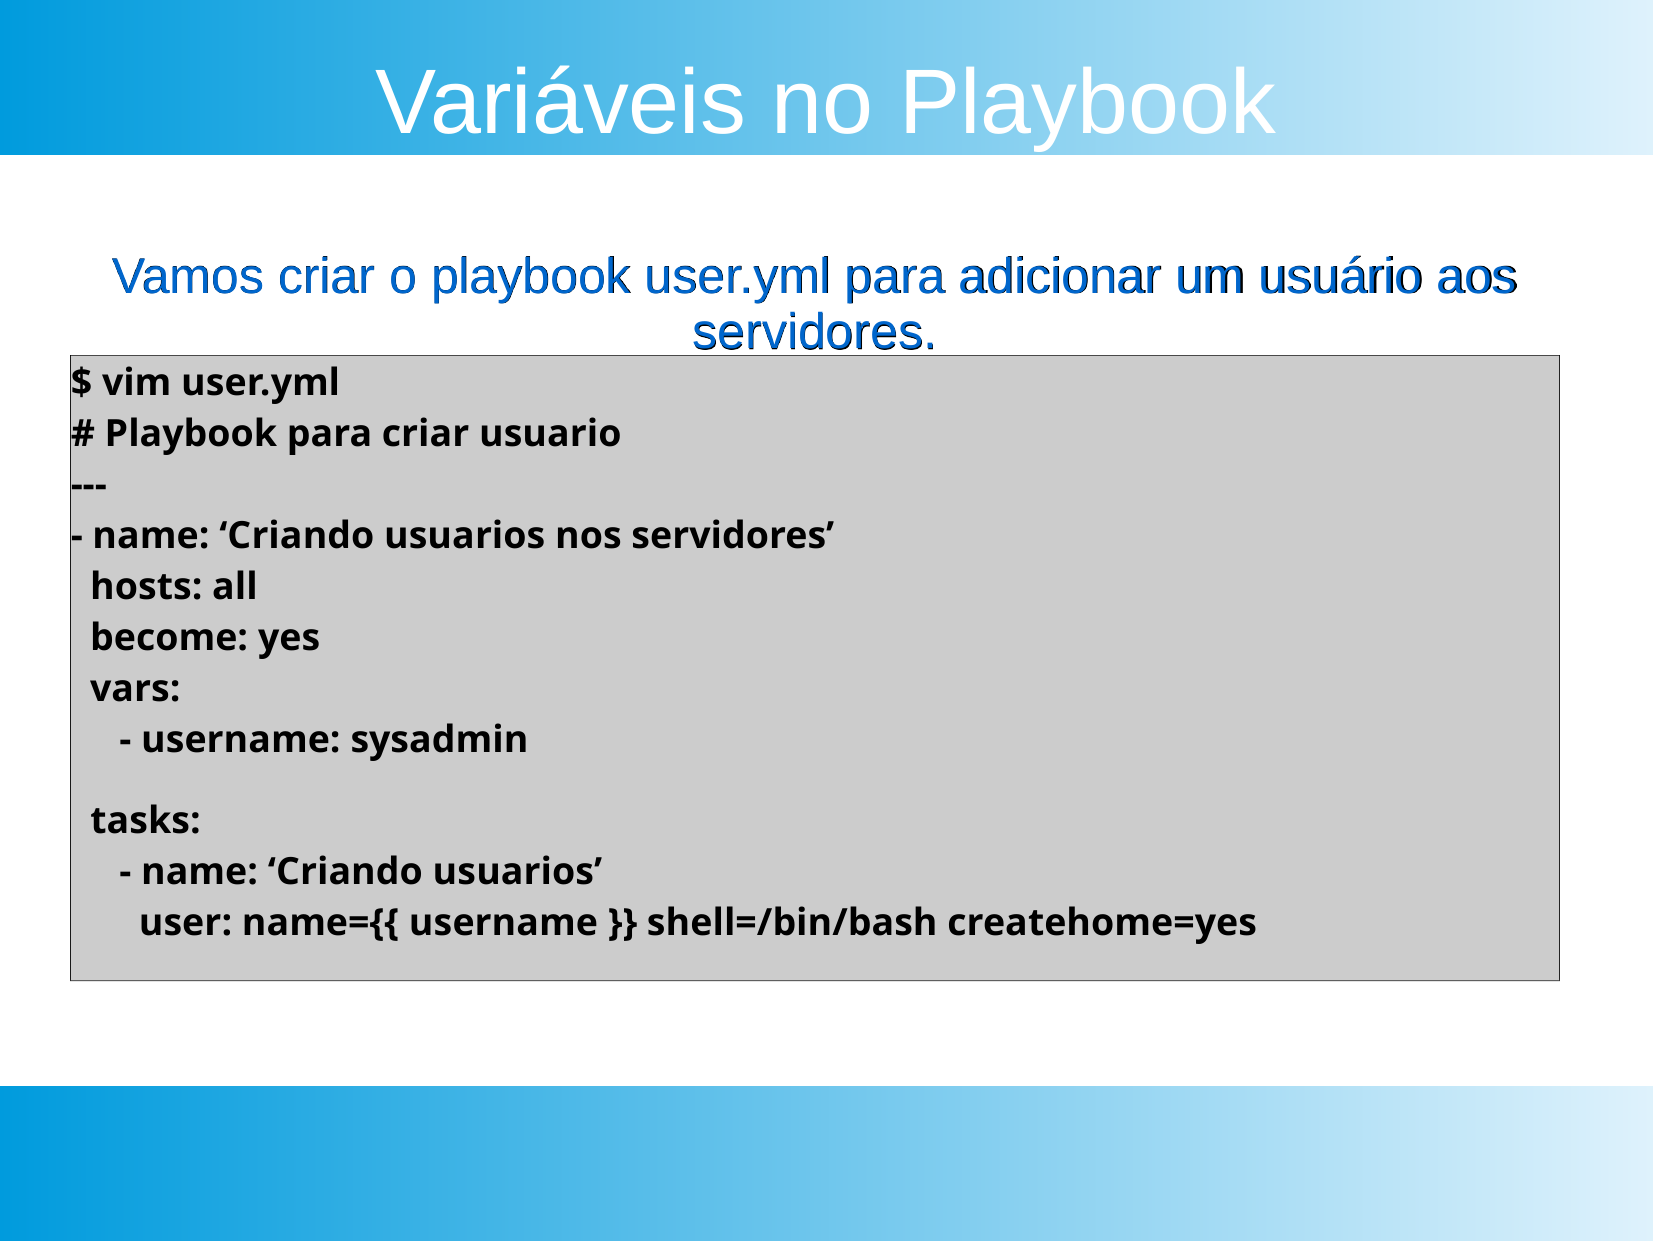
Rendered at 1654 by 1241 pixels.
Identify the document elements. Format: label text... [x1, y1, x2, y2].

title Variáveis no Playbook [82, 49, 1571, 155]
list $ vim user.yml # Playbook para criar usuario --- - name: ‘Criando usuarios nos servidores’ hosts: all become: yes vars: - username: sysadmin tasks: - name: ‘Criando usuarios’ user: name={{ username }} shell=/bin/bash createhome=yes [70, 355, 1560, 981]
list Vamos criar o playbook user.yml para adicionar um usuário aos servidores. [70, 248, 1559, 313]
